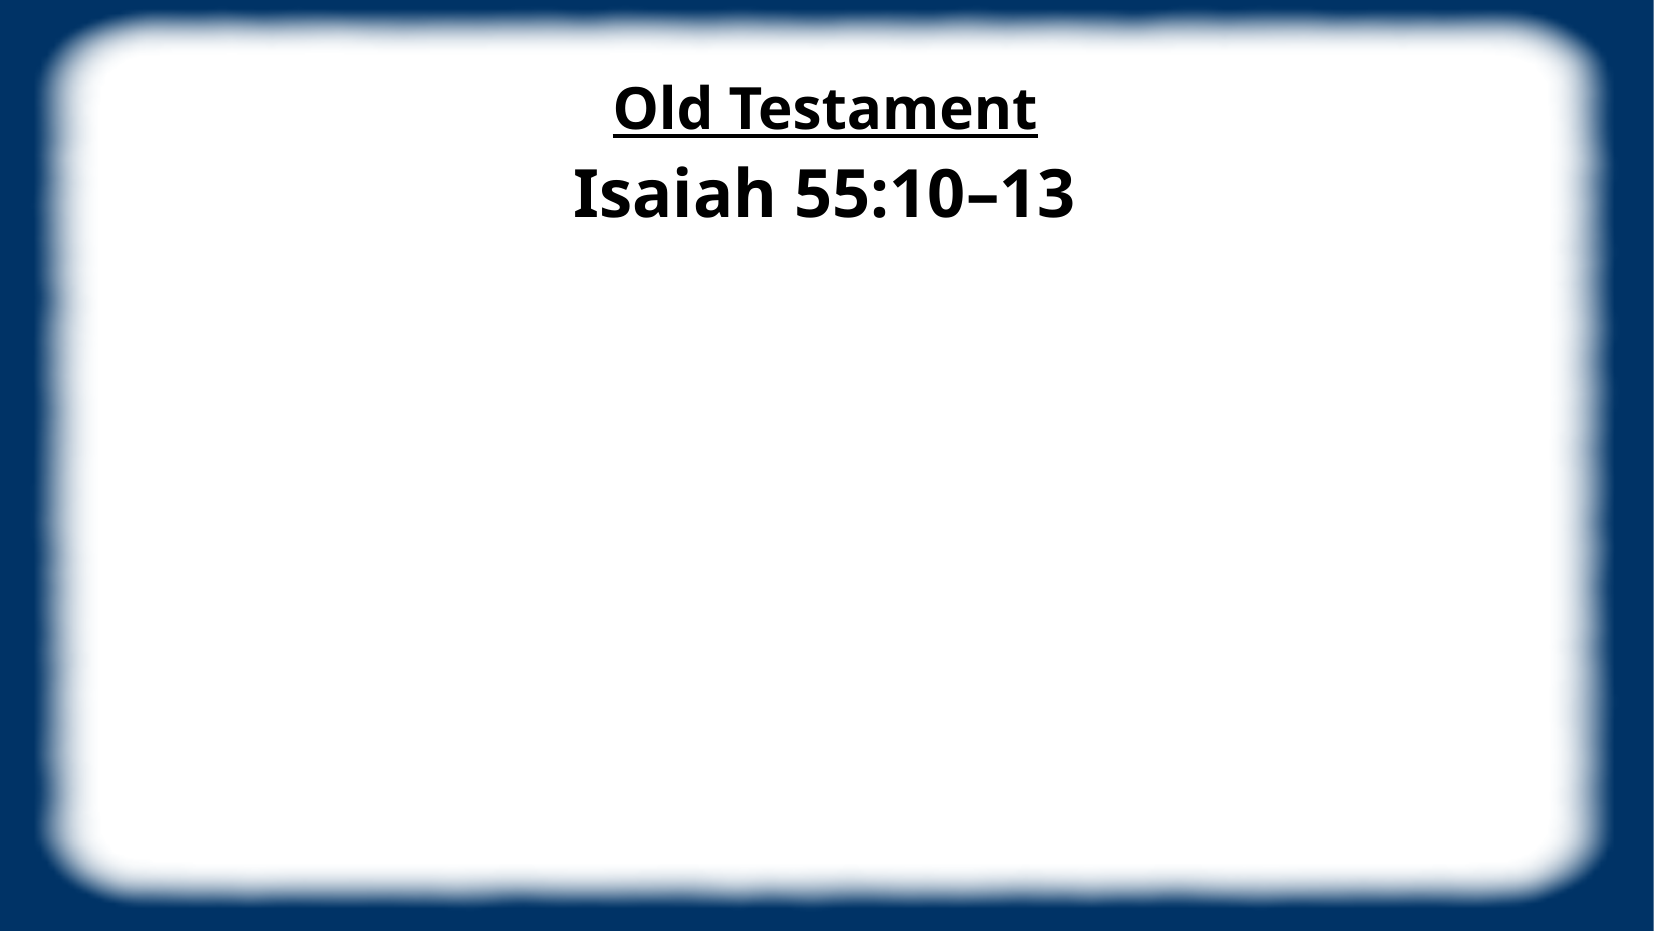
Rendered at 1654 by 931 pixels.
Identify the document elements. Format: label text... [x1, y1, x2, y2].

picture [0, 0, 1654, 931]
text_box Old Testament Isaiah 55:10–13 [105, 60, 1546, 241]
